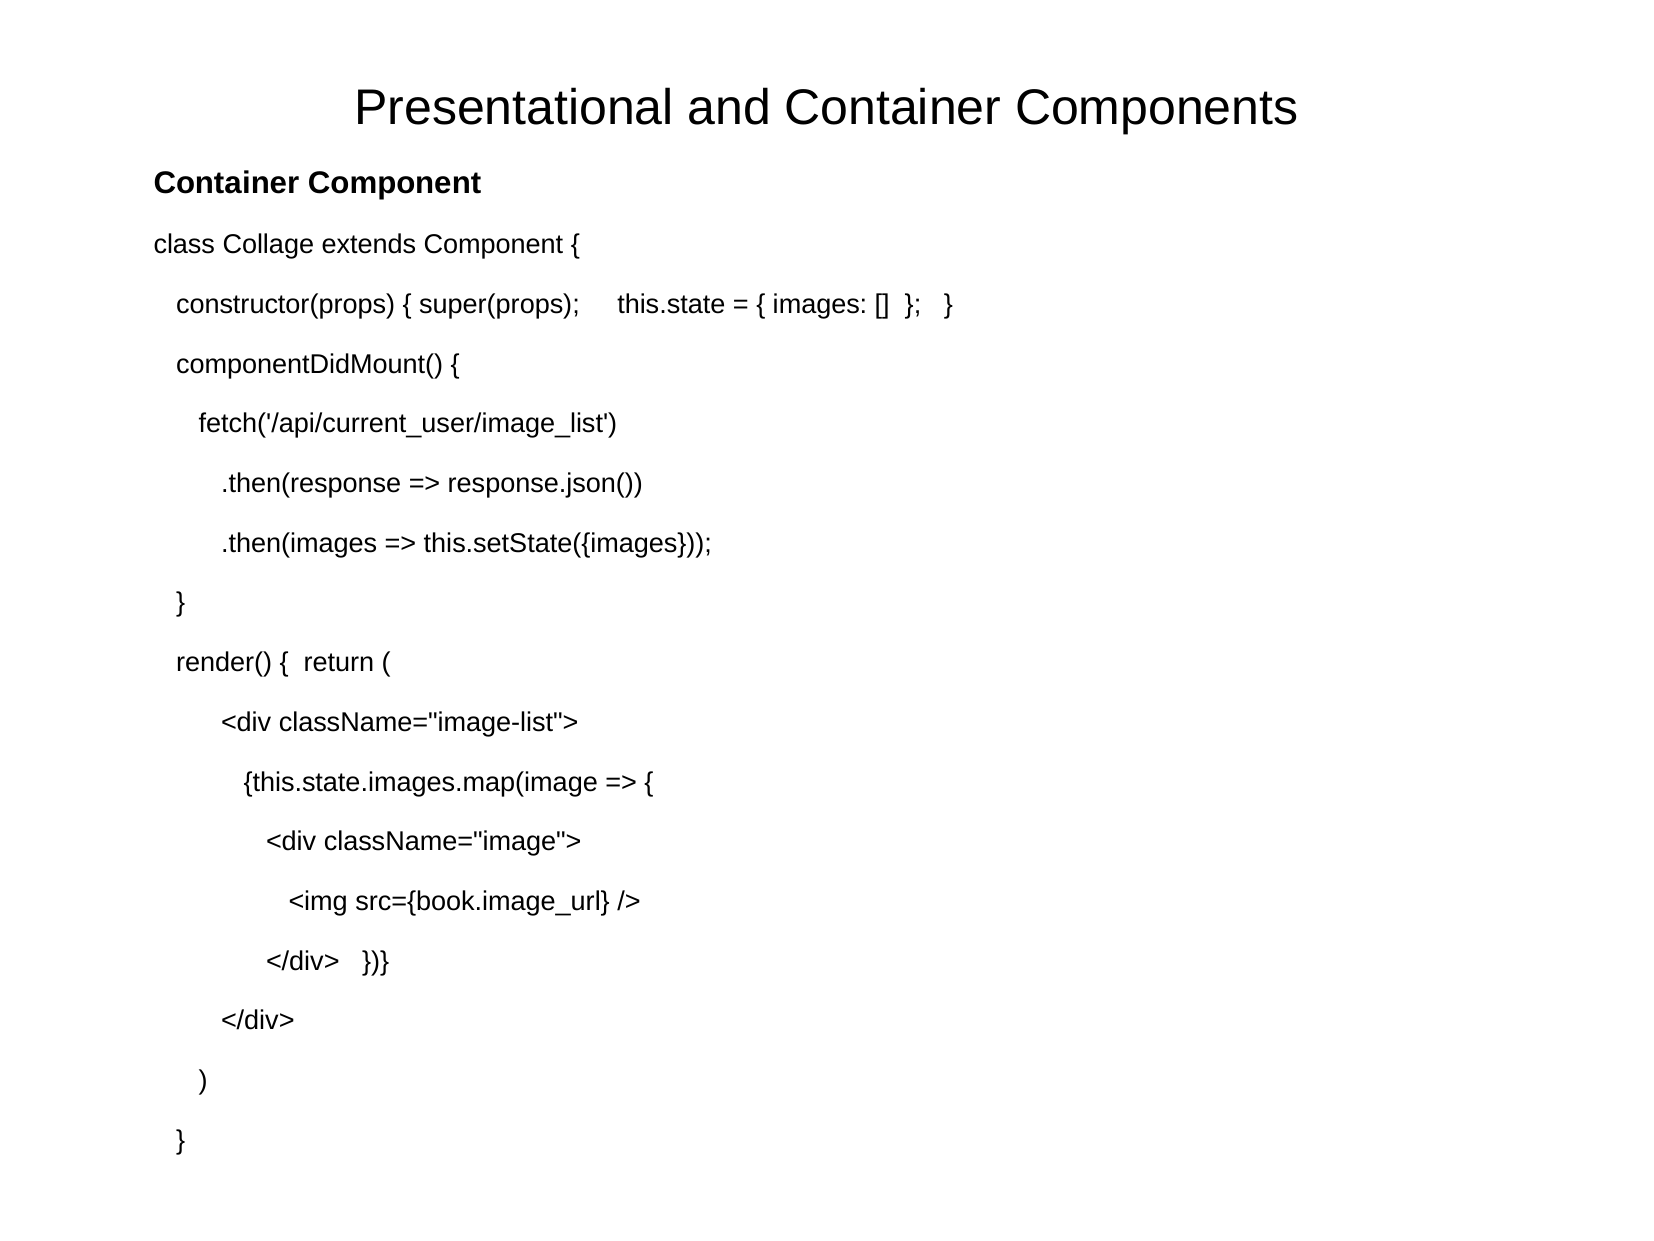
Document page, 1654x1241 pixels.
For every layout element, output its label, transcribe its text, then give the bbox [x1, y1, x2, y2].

title Presentational and Container Components [82, 49, 1571, 165]
list Container Component class Collage extends Component { constructor(props) { super(props); this.state = { images: [] }; } componentDidMount() { fetch('/api/current_user/image_list') .then(response => response.json()) .then(images => this.setState({images})); } render() { return ( <div className="image-list"> {this.state.images.map(image => { <div className="image"> <img src={book.image_url} /> </div> })} </div> ) } [82, 165, 1571, 1216]
